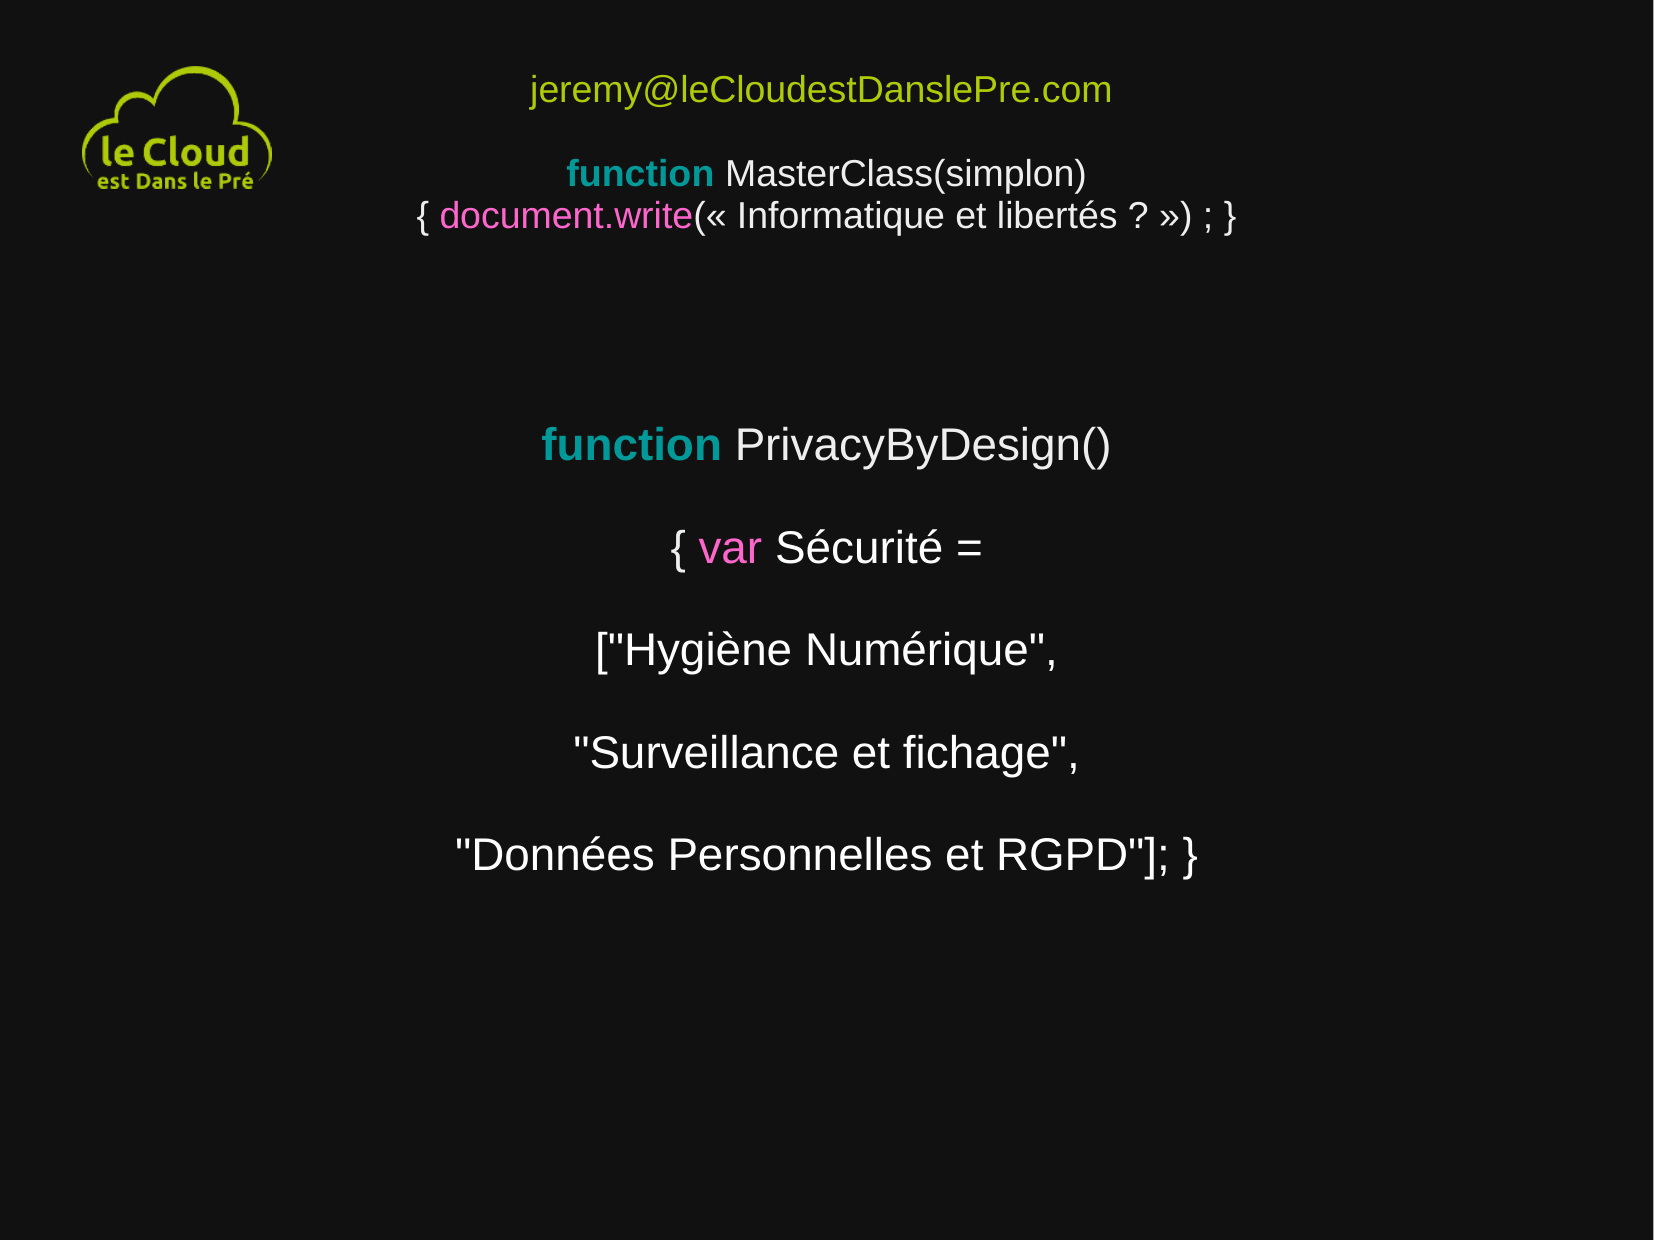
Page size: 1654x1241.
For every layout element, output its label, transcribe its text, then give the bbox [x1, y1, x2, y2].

subtitle function PrivacyByDesign() { var Sécurité = ["Hygiène Numérique", "Surveillance et fichage", "Données Personnelles et RGPD"]; } [82, 418, 1571, 881]
picture [82, 66, 272, 189]
title jeremy@leCloudestDanslePre.com function MasterClass(simplon) { document.write(« Informatique et libertés ? ») ; } [82, 47, 1571, 258]
